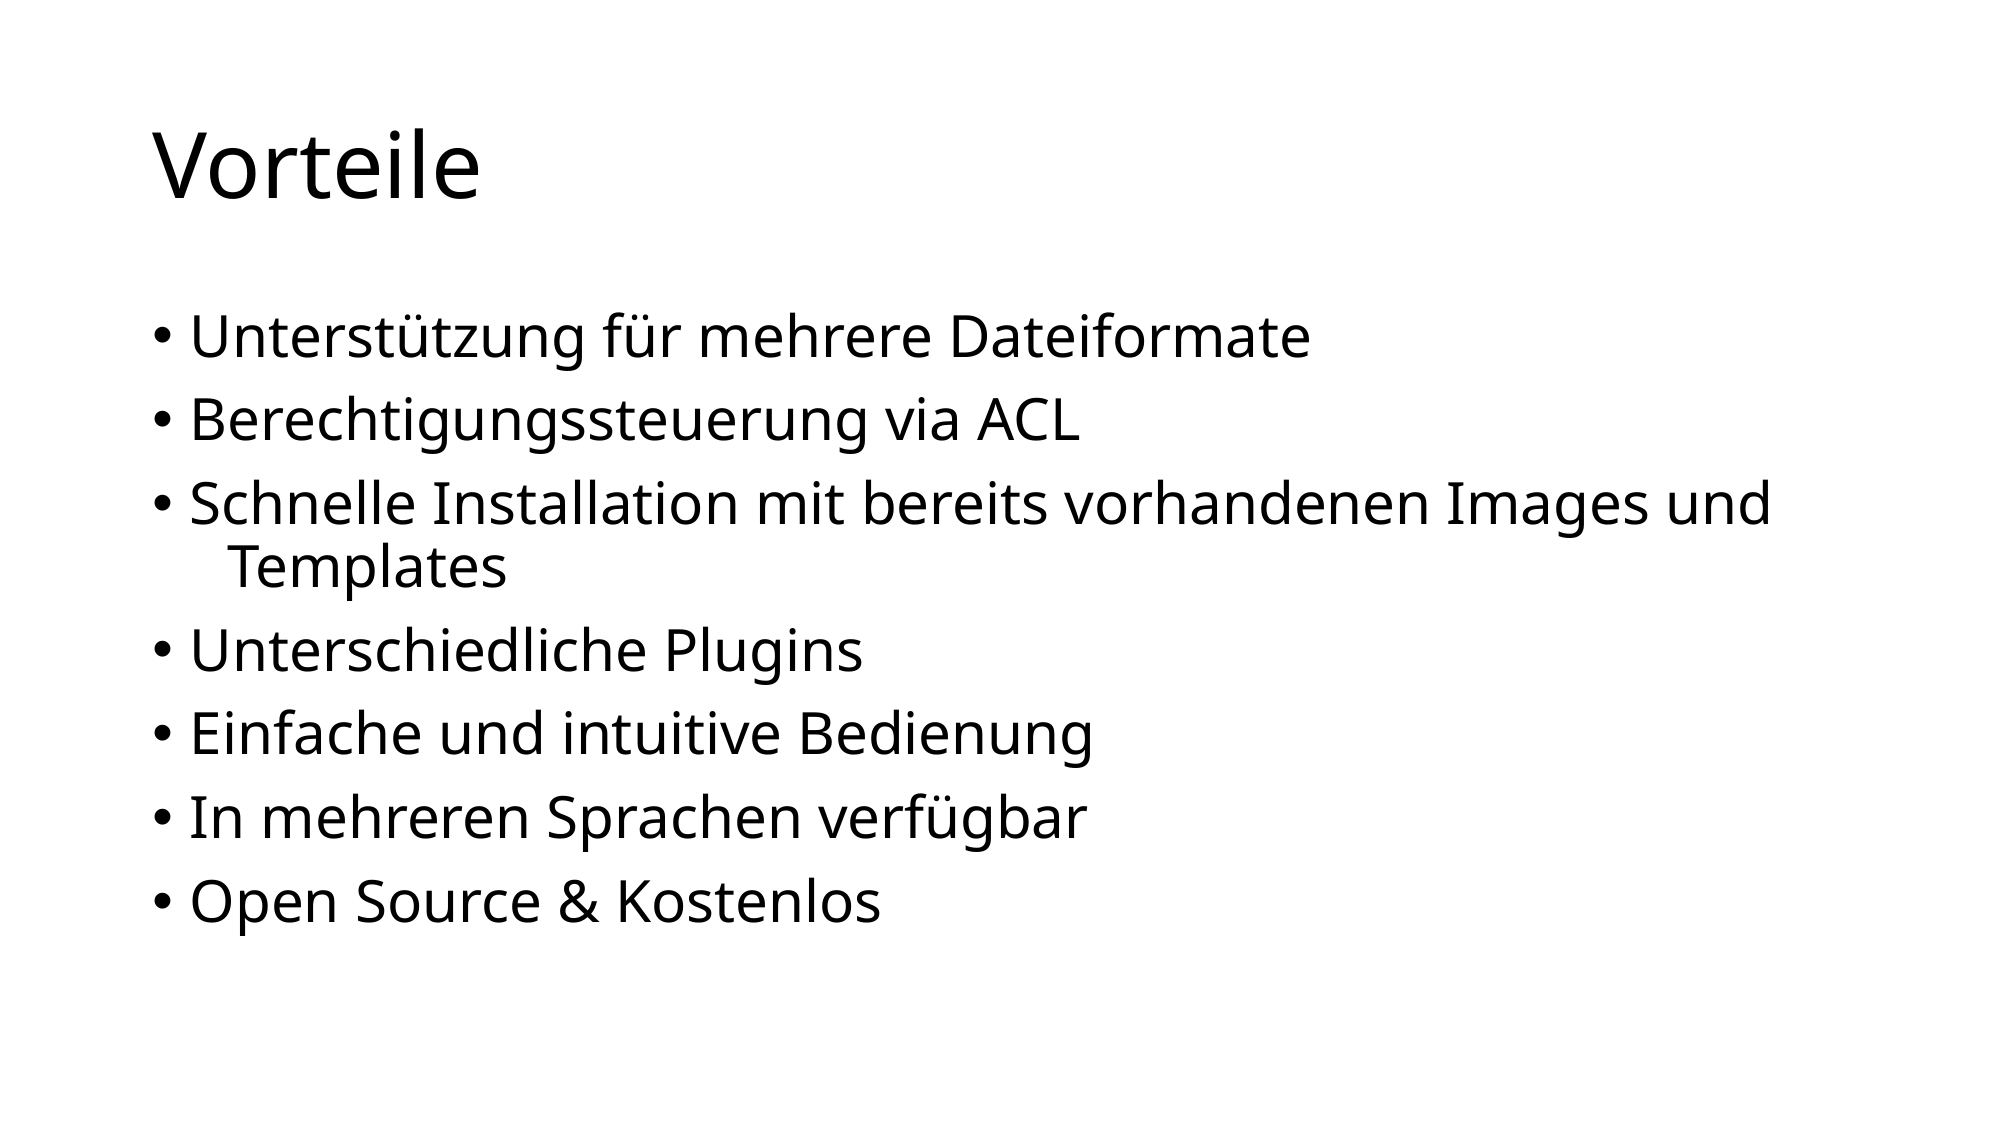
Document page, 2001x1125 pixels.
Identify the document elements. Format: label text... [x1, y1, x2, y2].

list Unterstützung für mehrere Dateiformate Berechtigungssteuerung via ACL Schnelle Installation mit bereits vorhandenen Images und Templates Unterschiedliche Plugins Einfache und intuitive Bedienung In mehreren Sprachen verfügbar Open Source & Kostenlos [137, 299, 1863, 1014]
title Vorteile [137, 59, 1863, 278]
